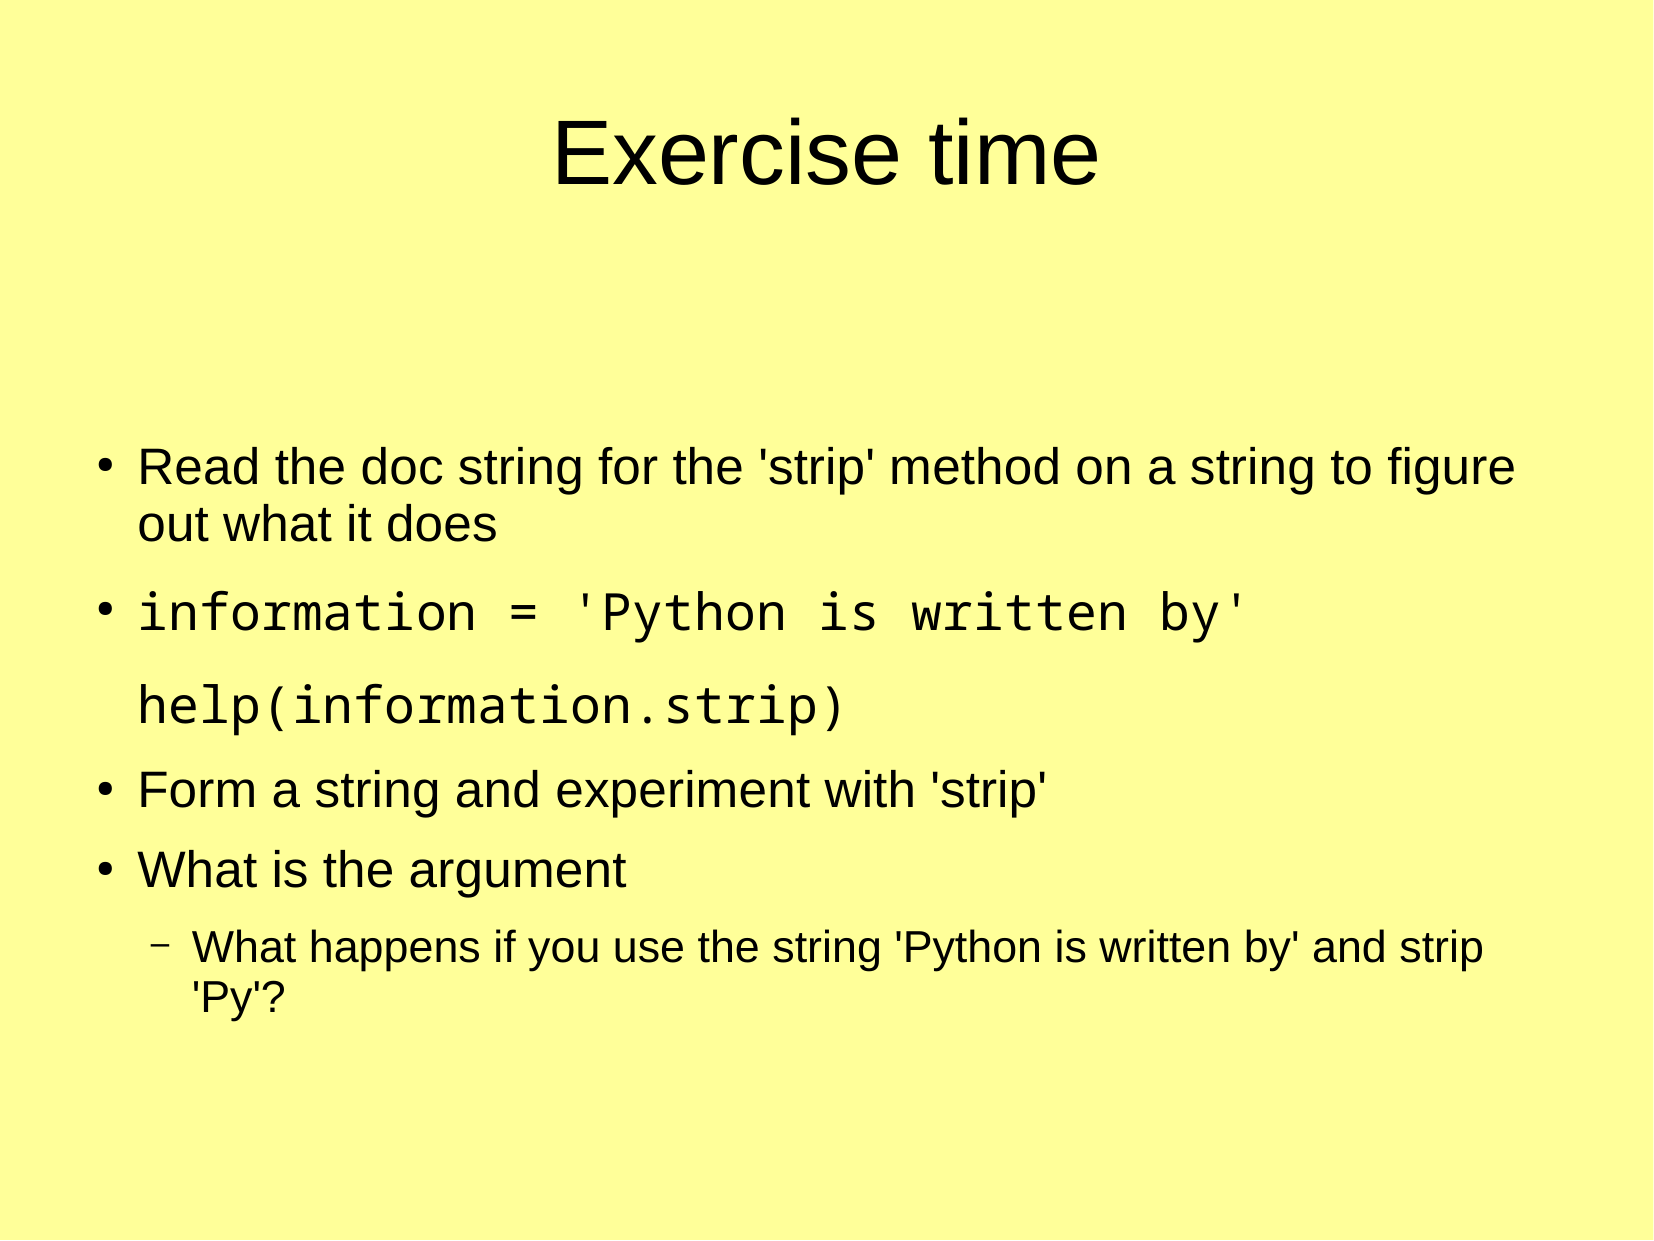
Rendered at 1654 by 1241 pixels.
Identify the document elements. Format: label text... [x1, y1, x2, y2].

list Read the doc string for the 'strip' method on a string to figure out what it does information = 'Python is written by' help(information.strip) Form a string and experiment with 'strip' What is the argument What happens if you use the string 'Python is written by' and strip 'Py'? [82, 437, 1571, 1024]
title Exercise time [82, 49, 1571, 257]
